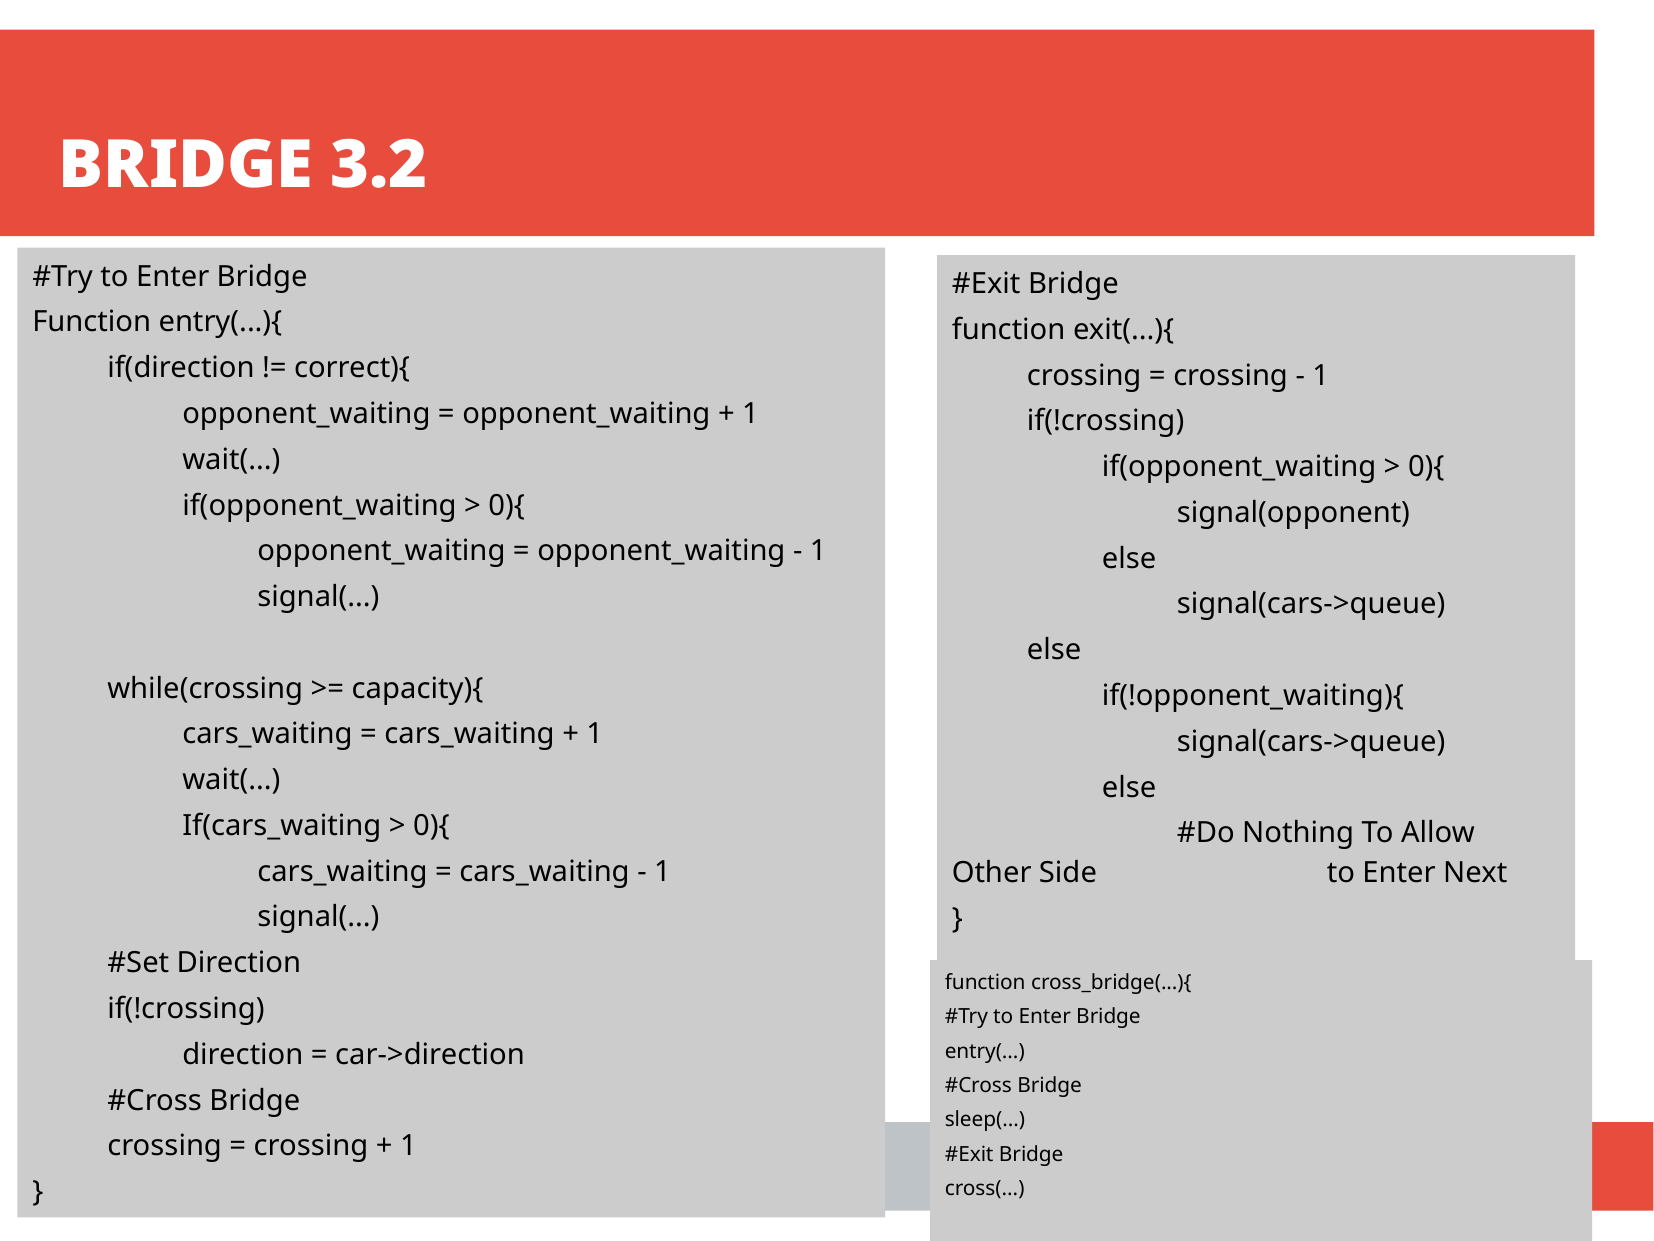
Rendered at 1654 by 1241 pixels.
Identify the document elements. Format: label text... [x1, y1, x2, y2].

title BRIDGE 3.2 [59, 59, 1595, 207]
text_box function cross_bridge(...){ #Try to Enter Bridge entry(...) #Cross Bridge sleep(...) #Exit Bridge cross(...) [930, 960, 1593, 1212]
text_box #Try to Enter Bridge Function entry(...){ if(direction != correct){ opponent_waiting = opponent_waiting + 1 wait(...) if(opponent_waiting > 0){ opponent_waiting = opponent_waiting - 1 signal(...) while(crossing >= capacity){ cars_waiting = cars_waiting + 1 wait(...) If(cars_waiting > 0){ cars_waiting = cars_waiting - 1 signal(...) #Set Direction if(!crossing) direction = car->direction #Cross Bridge crossing = crossing + 1 } [17, 247, 886, 1137]
text_box #Exit Bridge function exit(...){ crossing = crossing - 1 if(!crossing) if(opponent_waiting > 0){ signal(opponent) else signal(cars->queue) else if(!opponent_waiting){ signal(cars->queue) else #Do Nothing To Allow Other Side to Enter Next } [937, 255, 1576, 903]
